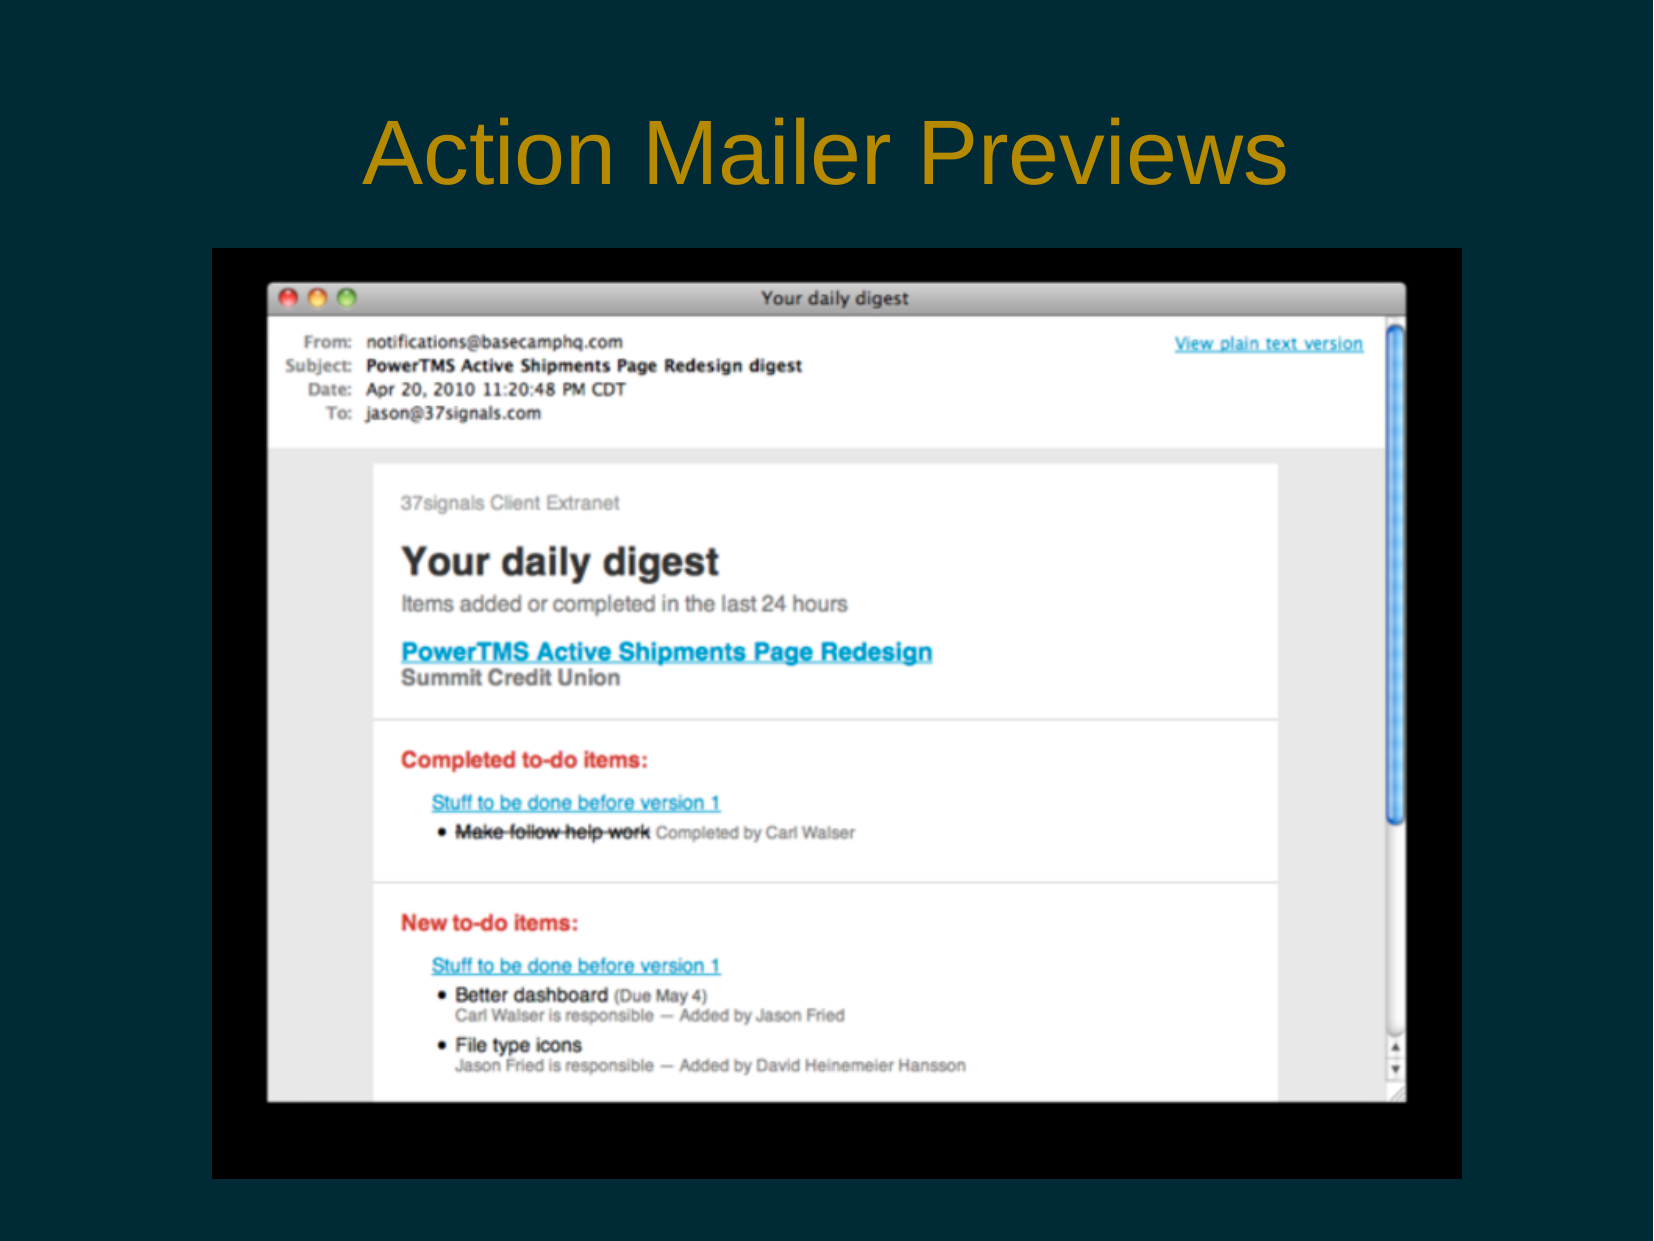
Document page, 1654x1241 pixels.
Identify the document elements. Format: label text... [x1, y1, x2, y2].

picture [213, 249, 1461, 1178]
title Action Mailer Previews [82, 49, 1571, 257]
